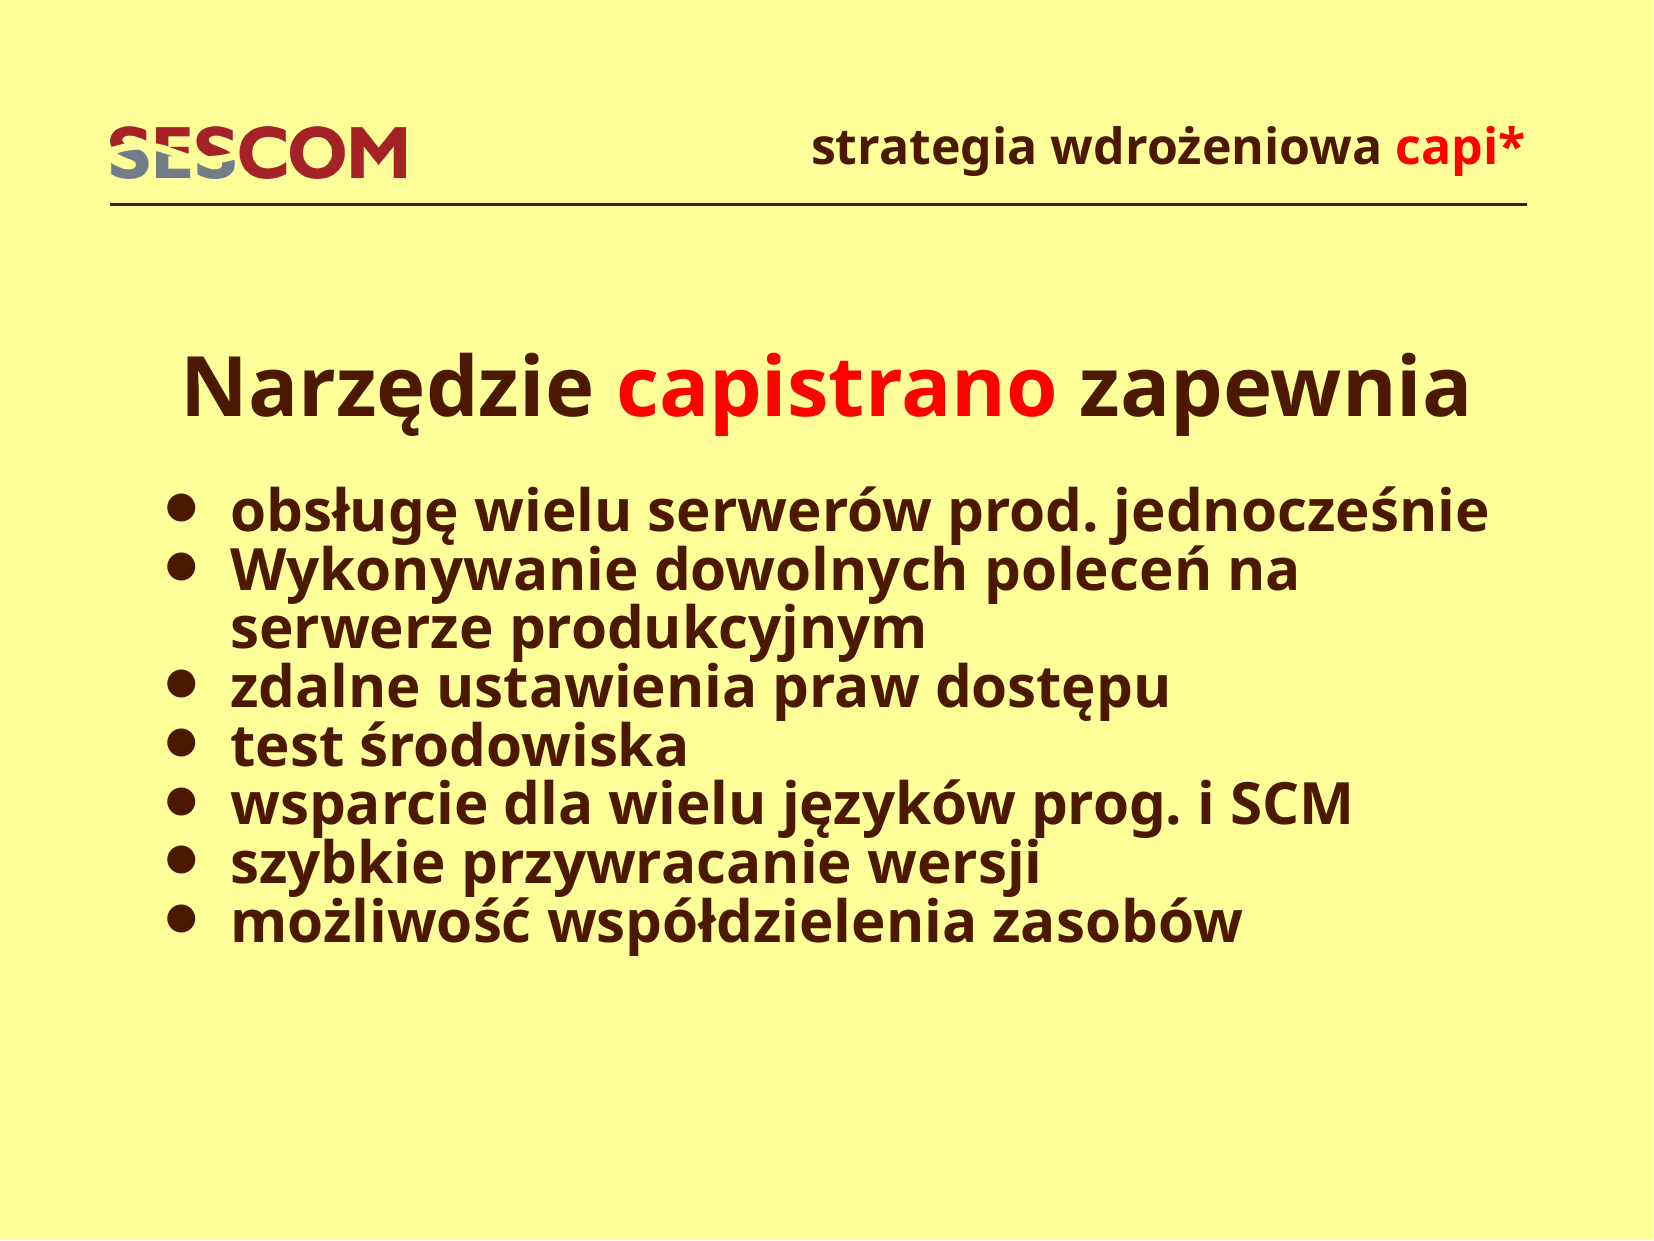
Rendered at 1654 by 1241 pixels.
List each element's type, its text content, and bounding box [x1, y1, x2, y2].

text_box obsługę wielu serwerów prod. jednocześnie Wykonywanie dowolnych poleceń na serwerze produkcyjnym zdalne ustawienia praw dostępu test środowiska wsparcie dla wielu języków prog. i SCM szybkie przywracanie wersji możliwość współdzielenia zasobów [147, 477, 1595, 1127]
text_box strategia wdrożeniowa capi* [448, 103, 1541, 207]
text_box Narzędzie capistrano zapewnia [162, 320, 1492, 477]
picture [110, 126, 406, 179]
